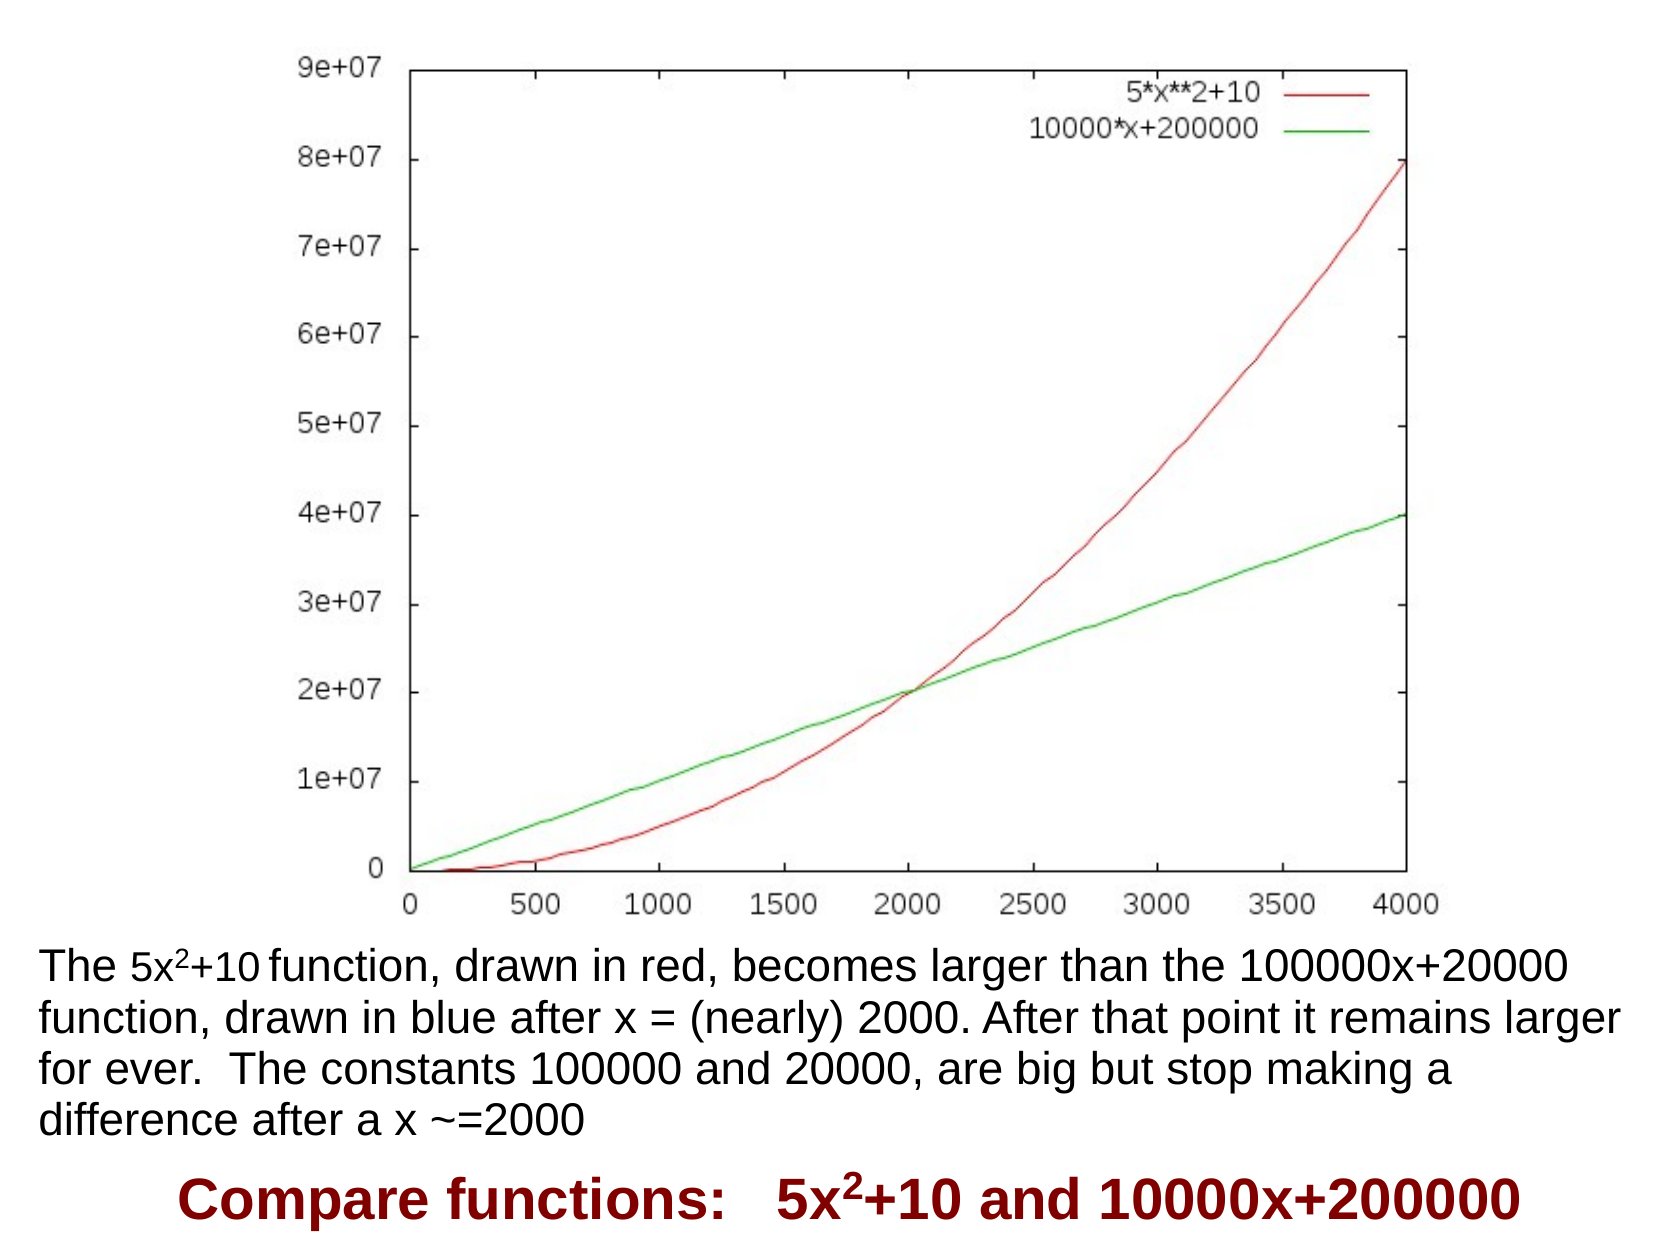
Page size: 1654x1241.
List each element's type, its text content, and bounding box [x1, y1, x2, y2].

title Compare functions: 5x2+10 and 10000x+200000 [106, 1092, 1595, 1241]
text_box The 5x2+10 function, drawn in red, becomes larger than the 100000x+20000 function, drawn in blue after x = (nearly) 2000. After that point it remains larger for ever. The constants 100000 and 20000, are big but stop making a difference after a x ~=2000 [23, 933, 1654, 1153]
picture [248, 32, 1465, 945]
